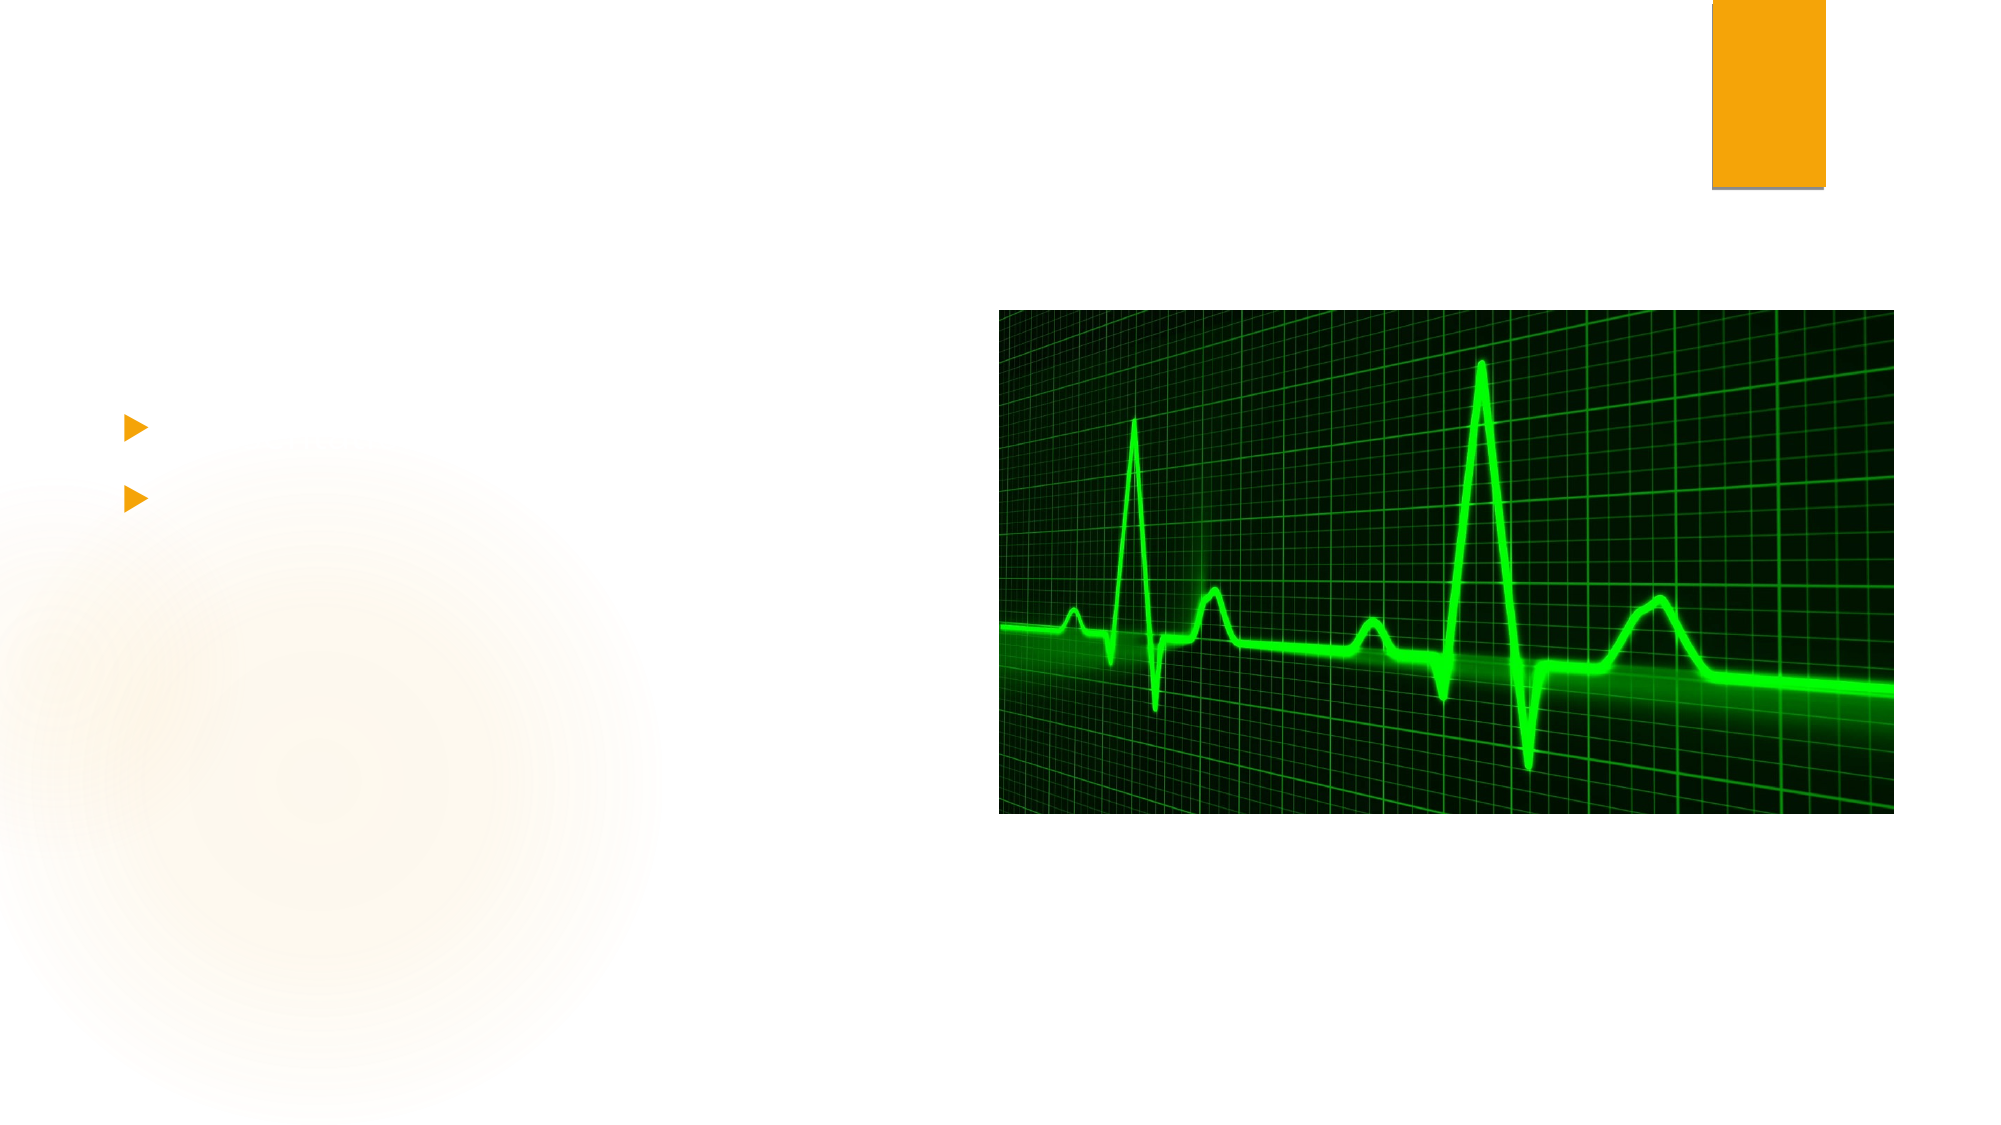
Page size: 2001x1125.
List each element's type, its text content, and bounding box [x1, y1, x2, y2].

text_box [819, 0, 2000, 1125]
list Présentation du projet [106, 399, 790, 1021]
picture [999, 311, 1894, 814]
